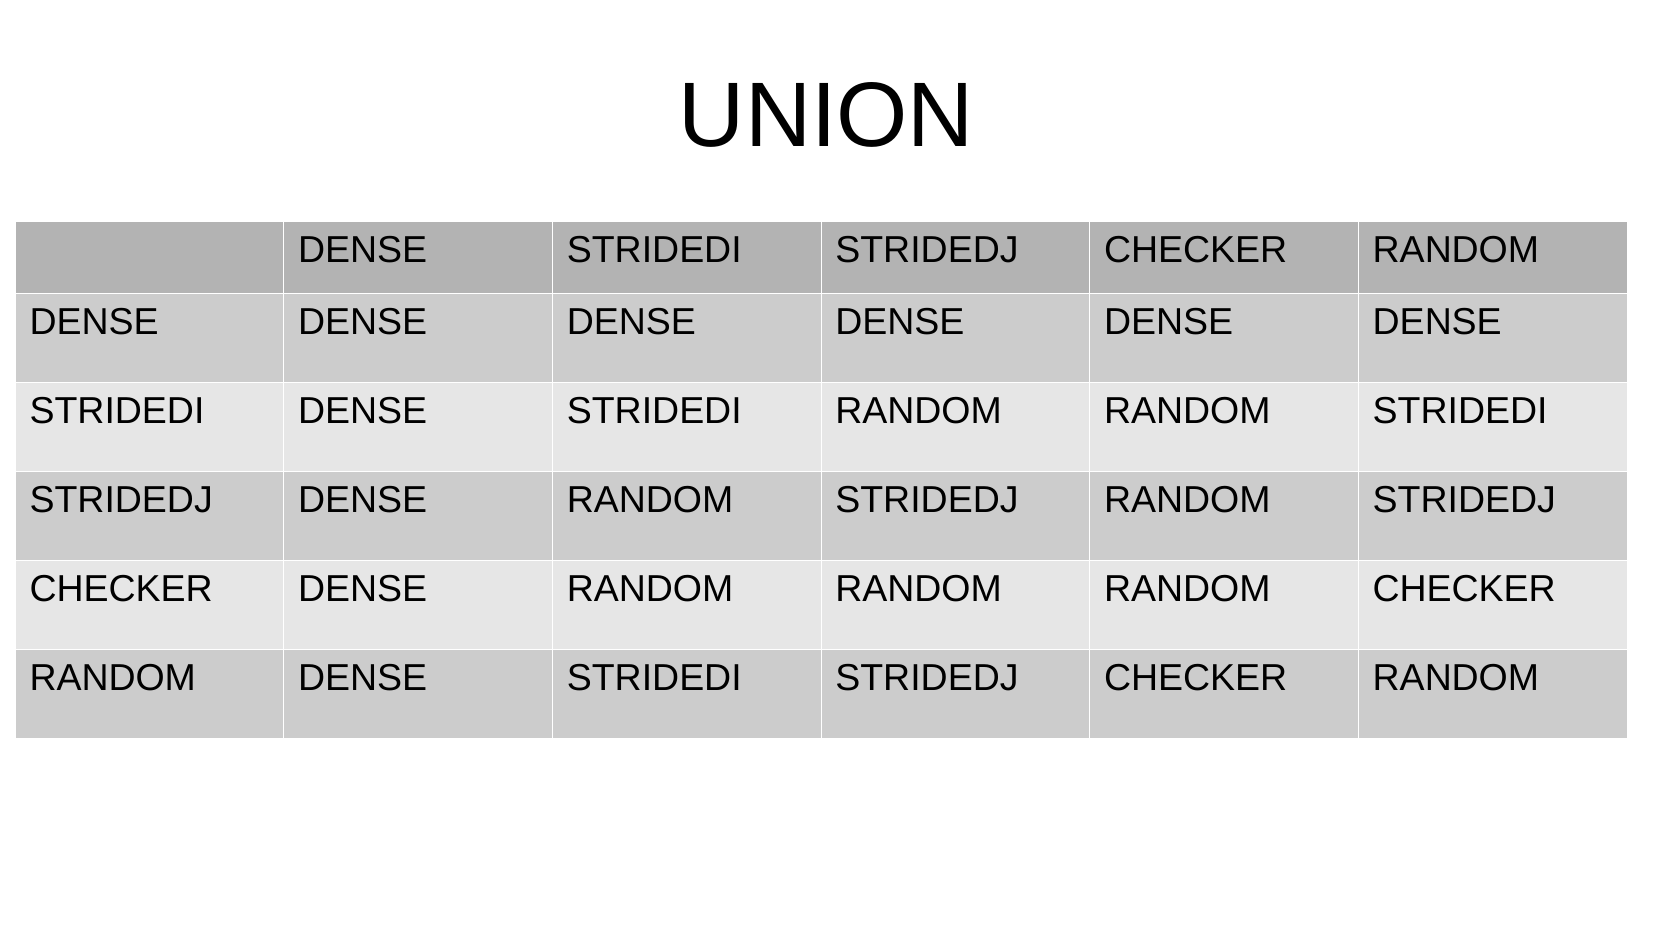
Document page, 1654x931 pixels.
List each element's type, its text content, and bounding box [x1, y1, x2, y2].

table_cell DENSE [284, 294, 552, 382]
table_cell DENSE [822, 294, 1089, 382]
table_cell RANDOM [16, 650, 283, 738]
table_cell DENSE [1090, 294, 1358, 382]
table_header STRIDEDI [553, 222, 821, 293]
table_cell DENSE [284, 383, 552, 471]
table_cell STRIDEDJ [16, 472, 283, 560]
table_cell CHECKER [1359, 561, 1627, 649]
table_header CHECKER [1090, 222, 1358, 293]
table_cell STRIDEDI [553, 650, 821, 738]
table_cell RANDOM [1359, 650, 1627, 738]
table_cell CHECKER [1090, 650, 1358, 738]
table_cell DENSE [16, 294, 283, 382]
table_cell RANDOM [1090, 561, 1358, 649]
table_cell RANDOM [1090, 383, 1358, 471]
table_cell RANDOM [553, 472, 821, 560]
table_cell STRIDEDI [16, 383, 283, 471]
table_cell RANDOM [822, 561, 1089, 649]
table_header DENSE [284, 222, 552, 293]
table_cell STRIDEDJ [822, 472, 1089, 560]
table_cell RANDOM [1090, 472, 1358, 560]
table_cell DENSE [284, 561, 552, 649]
table_cell STRIDEDI [1359, 383, 1627, 471]
table_cell CHECKER [16, 561, 283, 649]
table_cell DENSE [1359, 294, 1627, 382]
table_cell DENSE [284, 472, 552, 560]
table_header RANDOM [1359, 222, 1627, 293]
table_cell STRIDEDJ [822, 650, 1089, 738]
table_header STRIDEDJ [822, 222, 1089, 293]
table_cell DENSE [284, 650, 552, 738]
table_cell RANDOM [553, 561, 821, 649]
table_cell STRIDEDI [553, 383, 821, 471]
table_cell STRIDEDJ [1359, 472, 1627, 560]
table_cell RANDOM [822, 383, 1089, 471]
table_cell DENSE [553, 294, 821, 382]
table_header [16, 222, 283, 293]
title UNION [82, 37, 1571, 193]
